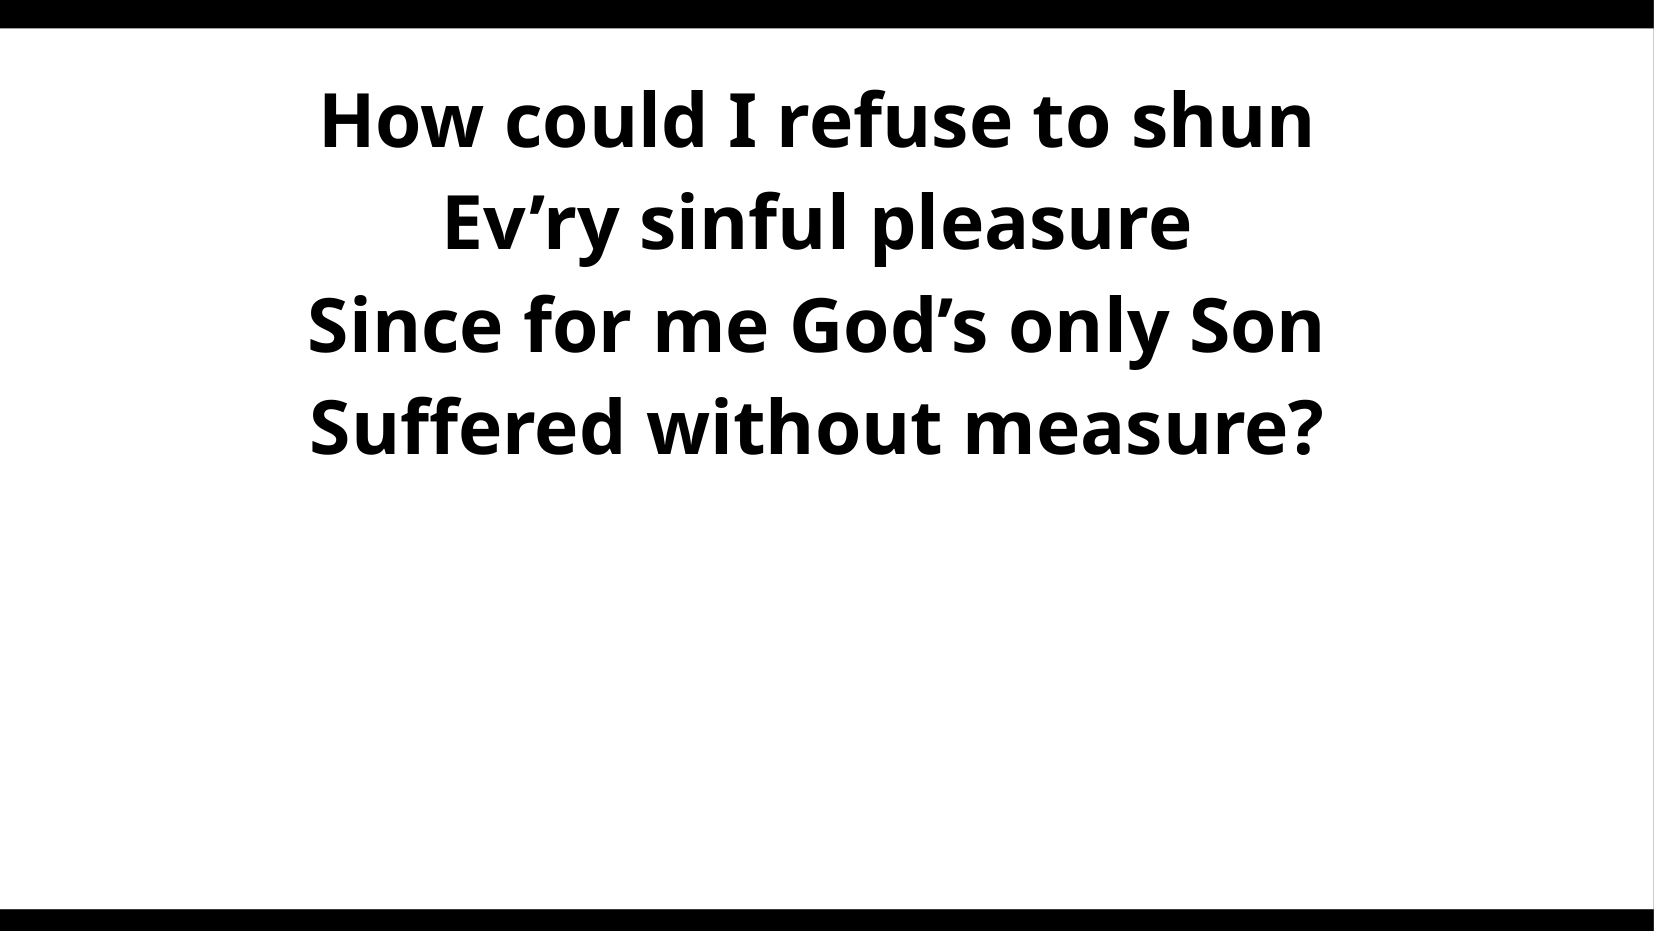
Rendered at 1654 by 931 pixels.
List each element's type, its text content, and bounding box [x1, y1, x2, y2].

text_box How could I refuse to shun Ev’ry sinful pleasure Since for me God’s only Son Suffered without measure? [90, 60, 1546, 475]
picture [0, 0, 1654, 931]
